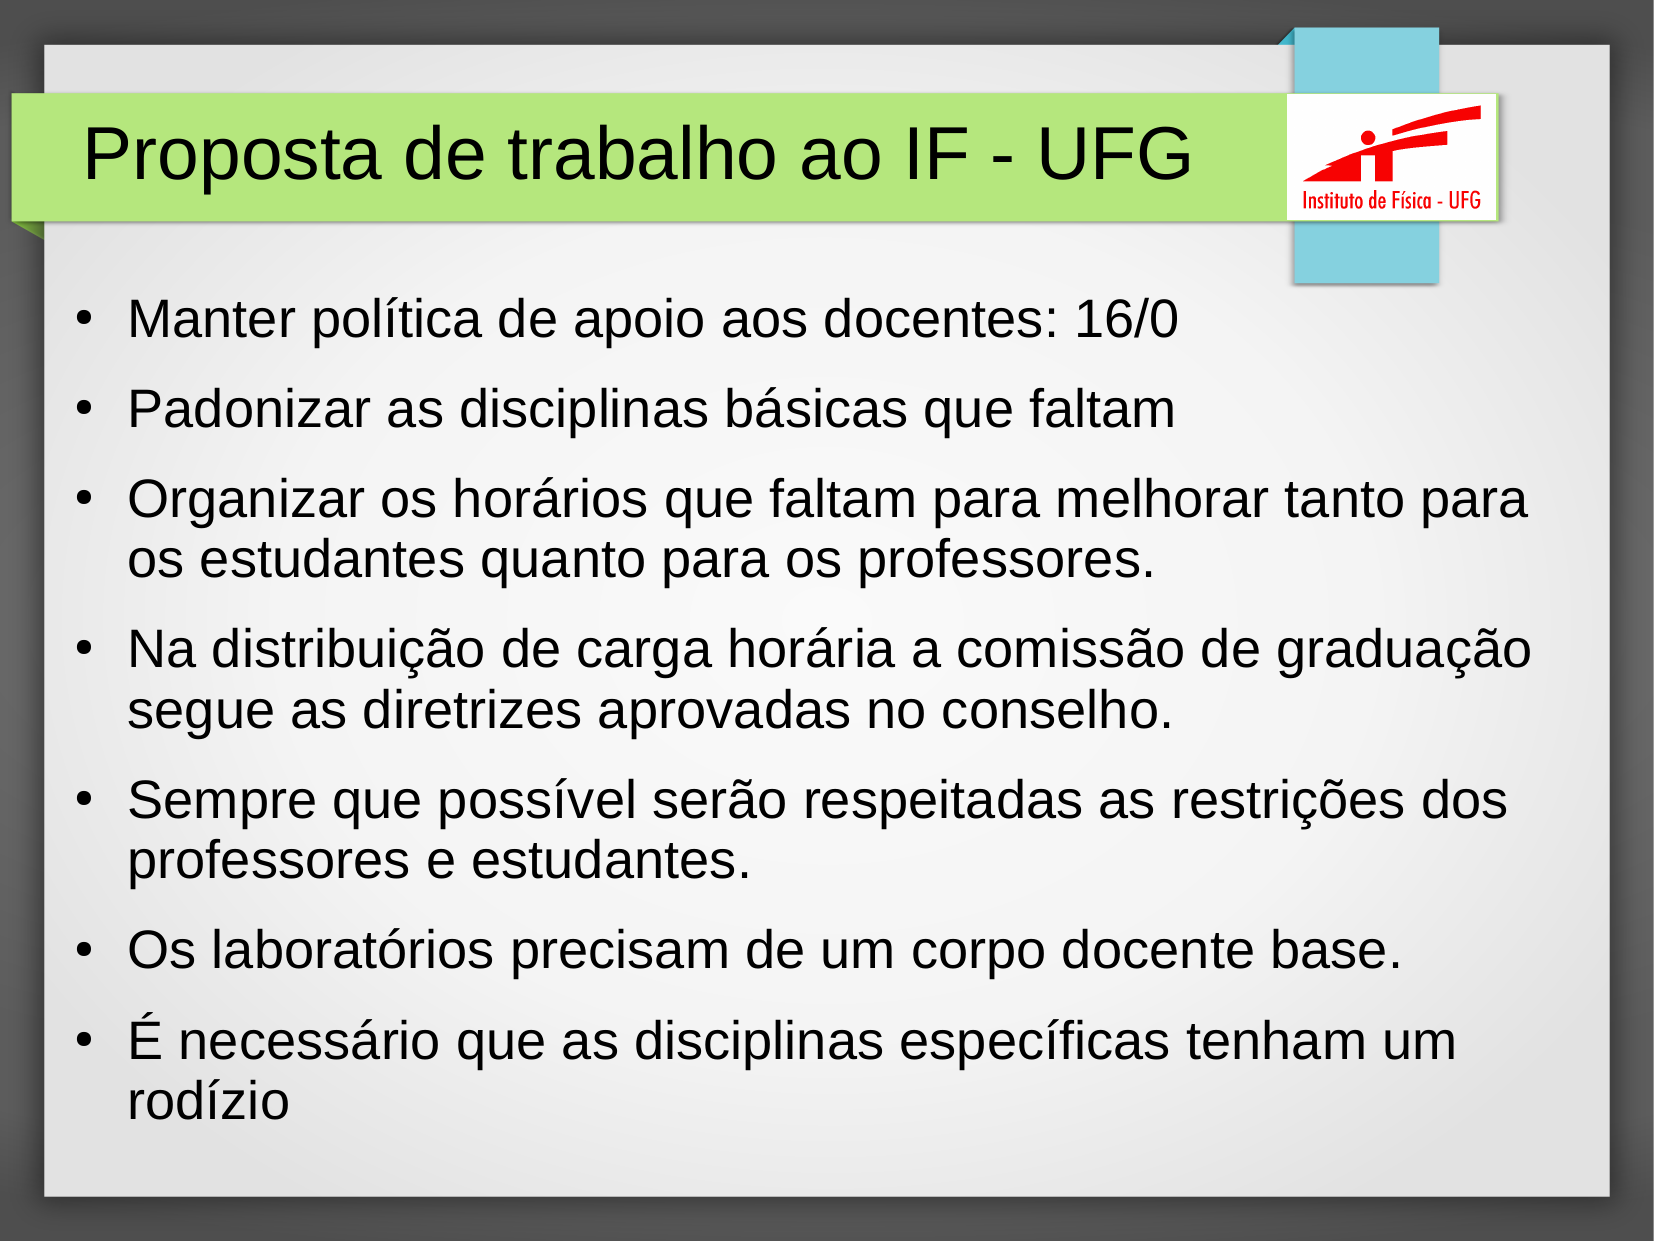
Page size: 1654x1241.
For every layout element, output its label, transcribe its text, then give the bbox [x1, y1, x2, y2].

title Proposta de trabalho ao IF - UFG [82, 94, 1264, 213]
picture [0, 0, 1654, 1241]
list Manter política de apoio aos docentes: 16/0 Padonizar as disciplinas básicas que faltam Organizar os horários que faltam para melhorar tanto para os estudantes quanto para os professores. Na distribuição de carga horária a comissão de graduação segue as diretrizes aprovadas no conselho. Sempre que possível serão respeitadas as restrições dos professores e estudantes. Os laboratórios precisam de um corpo docente base. É necessário que as disciplinas específicas tenham um rodízio [56, 288, 1571, 1146]
